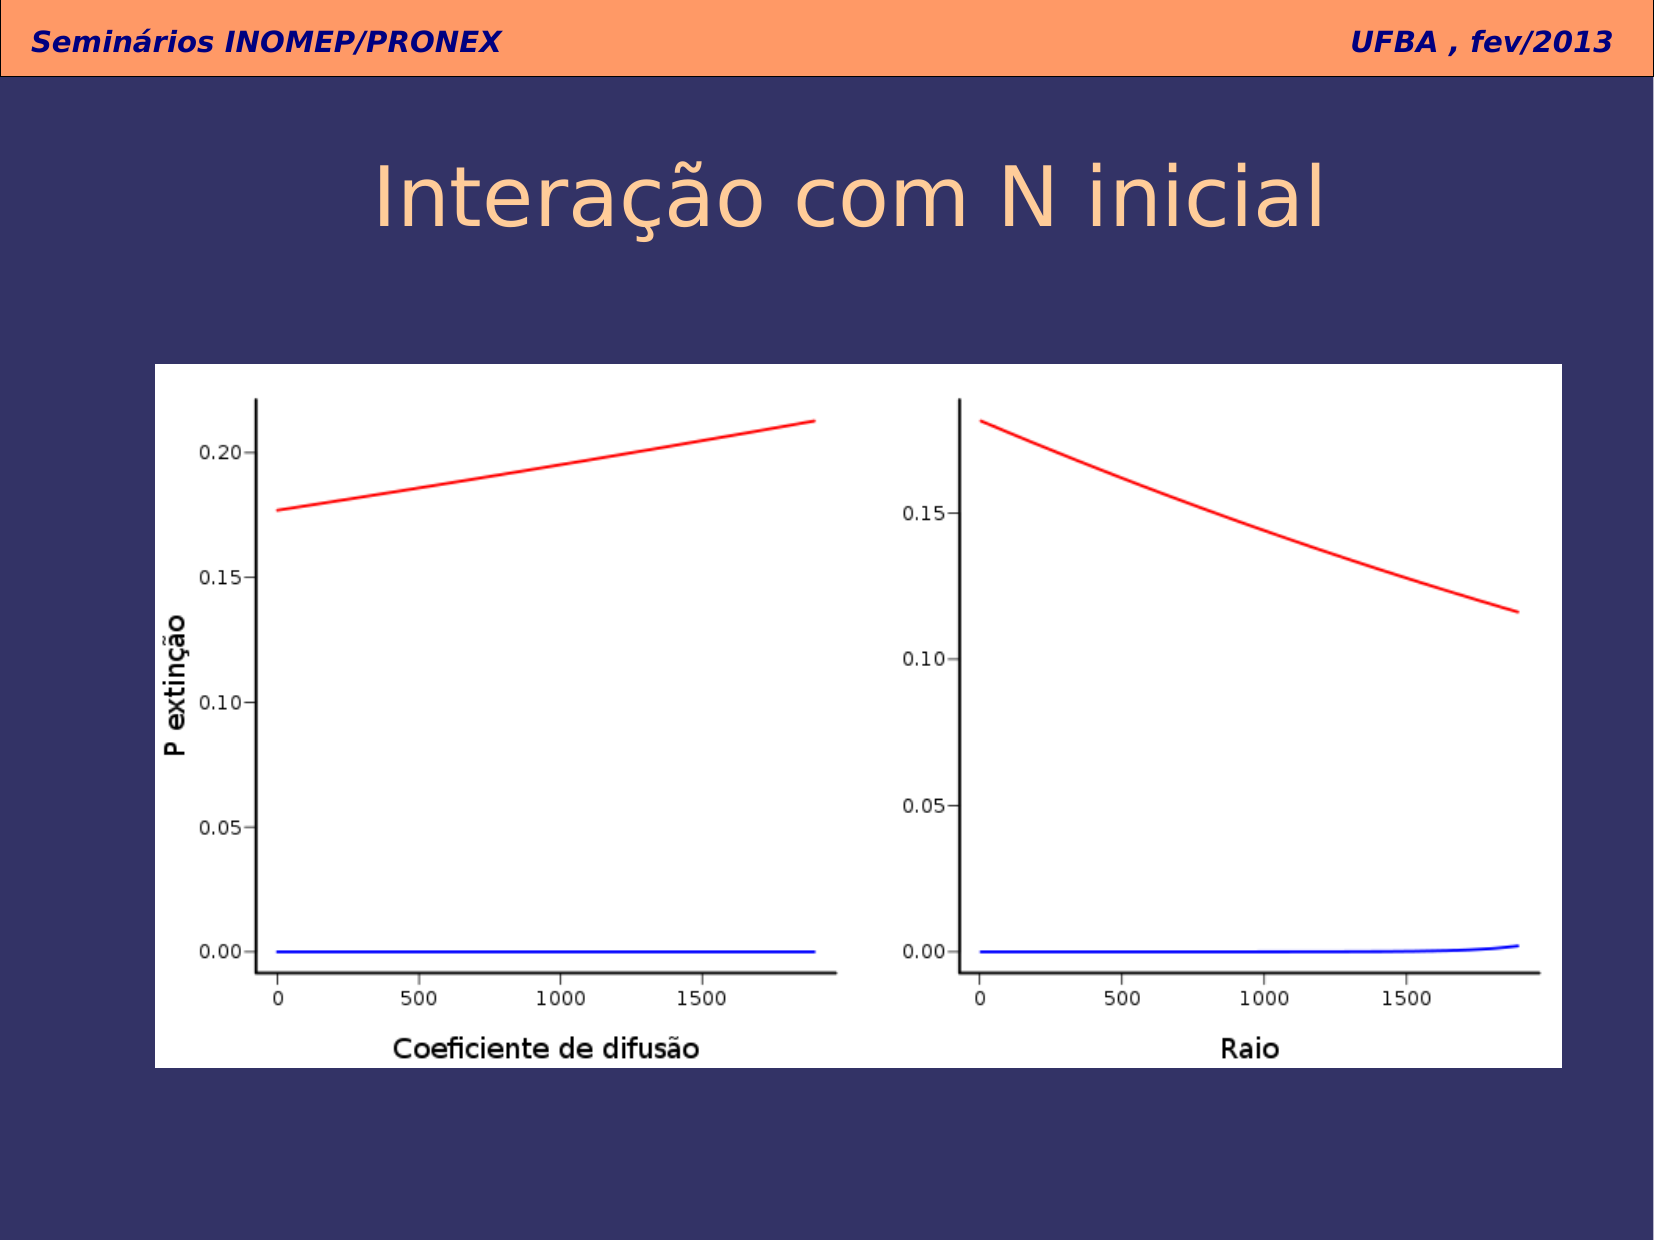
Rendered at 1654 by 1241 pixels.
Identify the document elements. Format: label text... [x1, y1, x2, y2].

picture [155, 364, 1562, 1068]
title Interação com N inicial [68, 123, 1634, 271]
